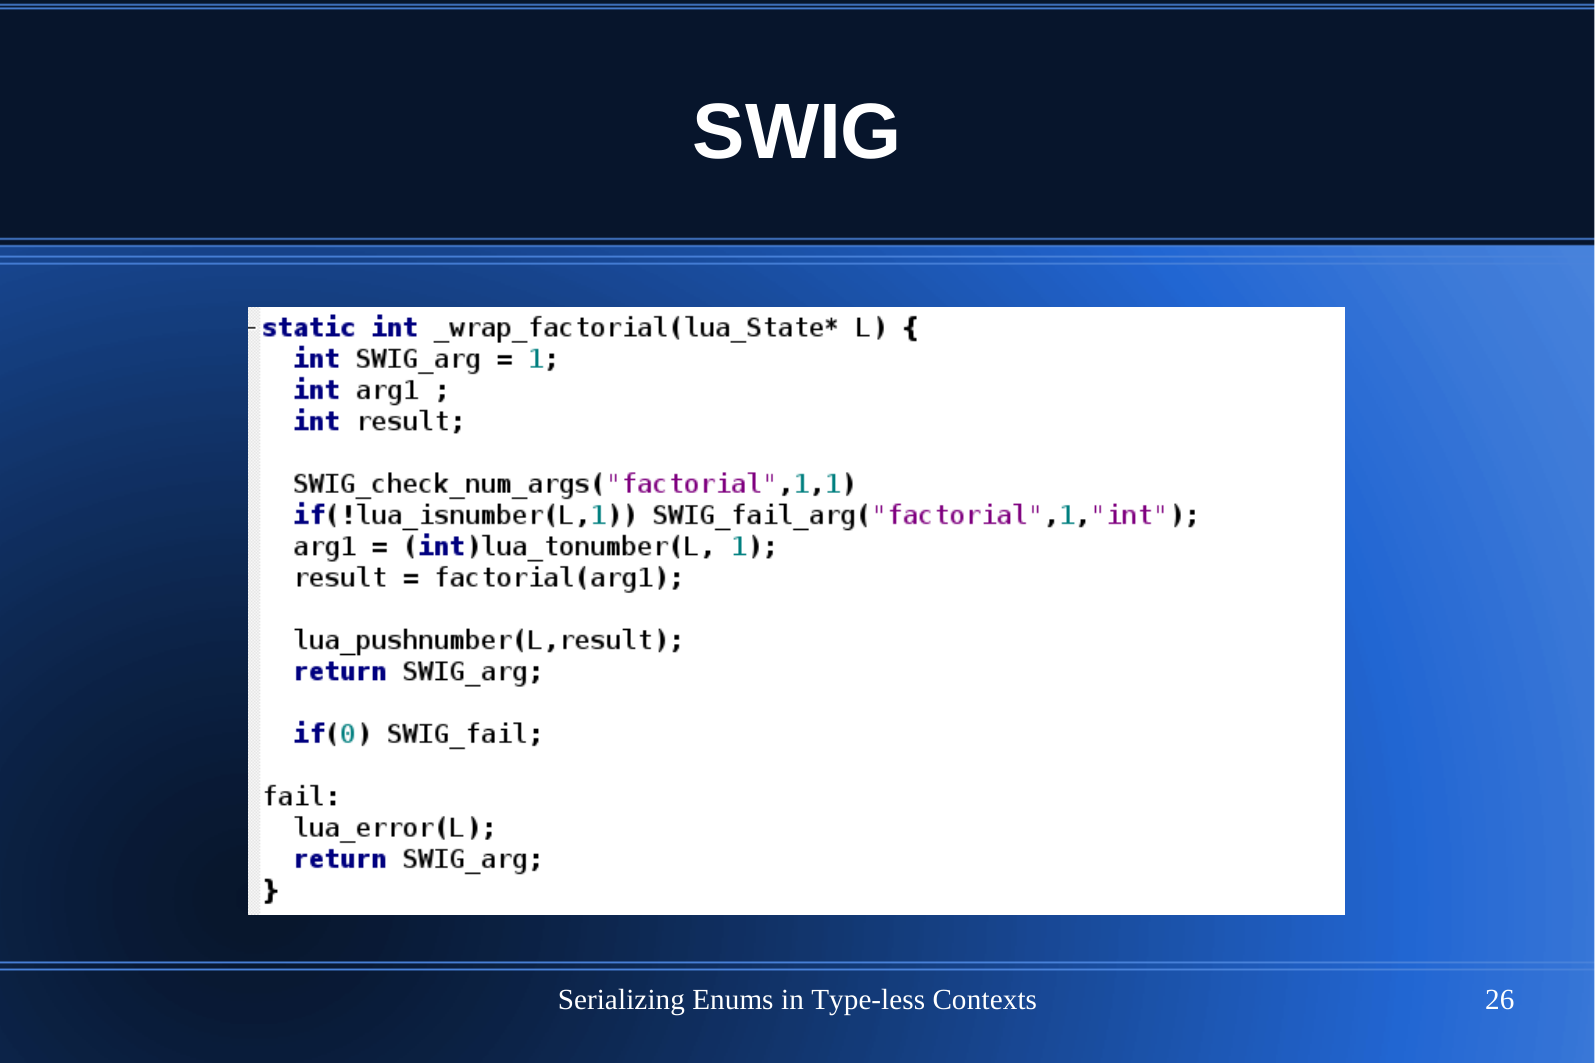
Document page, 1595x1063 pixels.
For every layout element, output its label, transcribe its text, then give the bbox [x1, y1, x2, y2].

picture [0, 0, 1595, 1063]
title SWIG [79, 42, 1515, 220]
